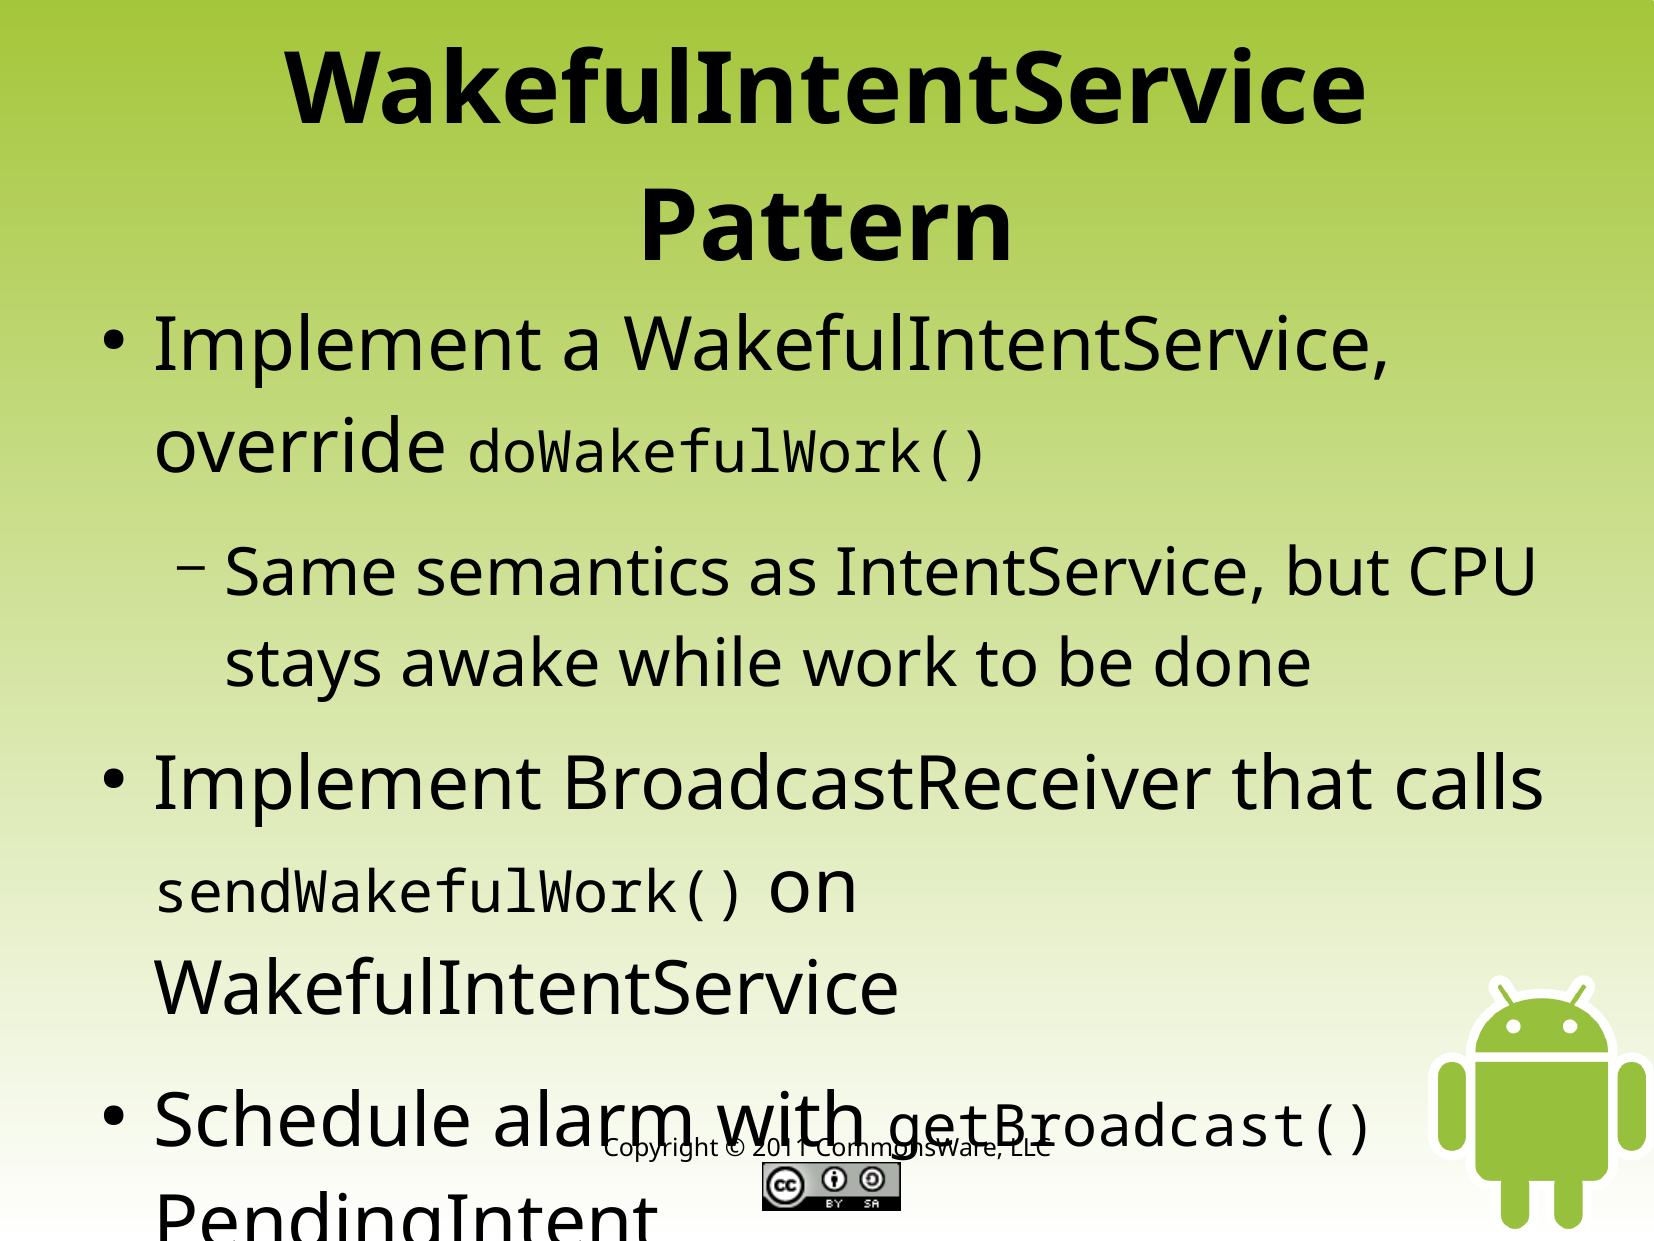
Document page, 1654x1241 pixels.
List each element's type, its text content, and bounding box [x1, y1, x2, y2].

title WakefulIntentService Pattern [82, 56, 1571, 250]
picture [762, 1162, 901, 1211]
picture [1428, 975, 1654, 1238]
list Implement a WakefulIntentService, override doWakefulWork() Same semantics as IntentService, but CPU stays awake while work to be done Implement BroadcastReceiver that calls sendWakefulWork() on WakefulIntentService Schedule alarm with getBroadcast() PendingIntent [82, 290, 1571, 1094]
